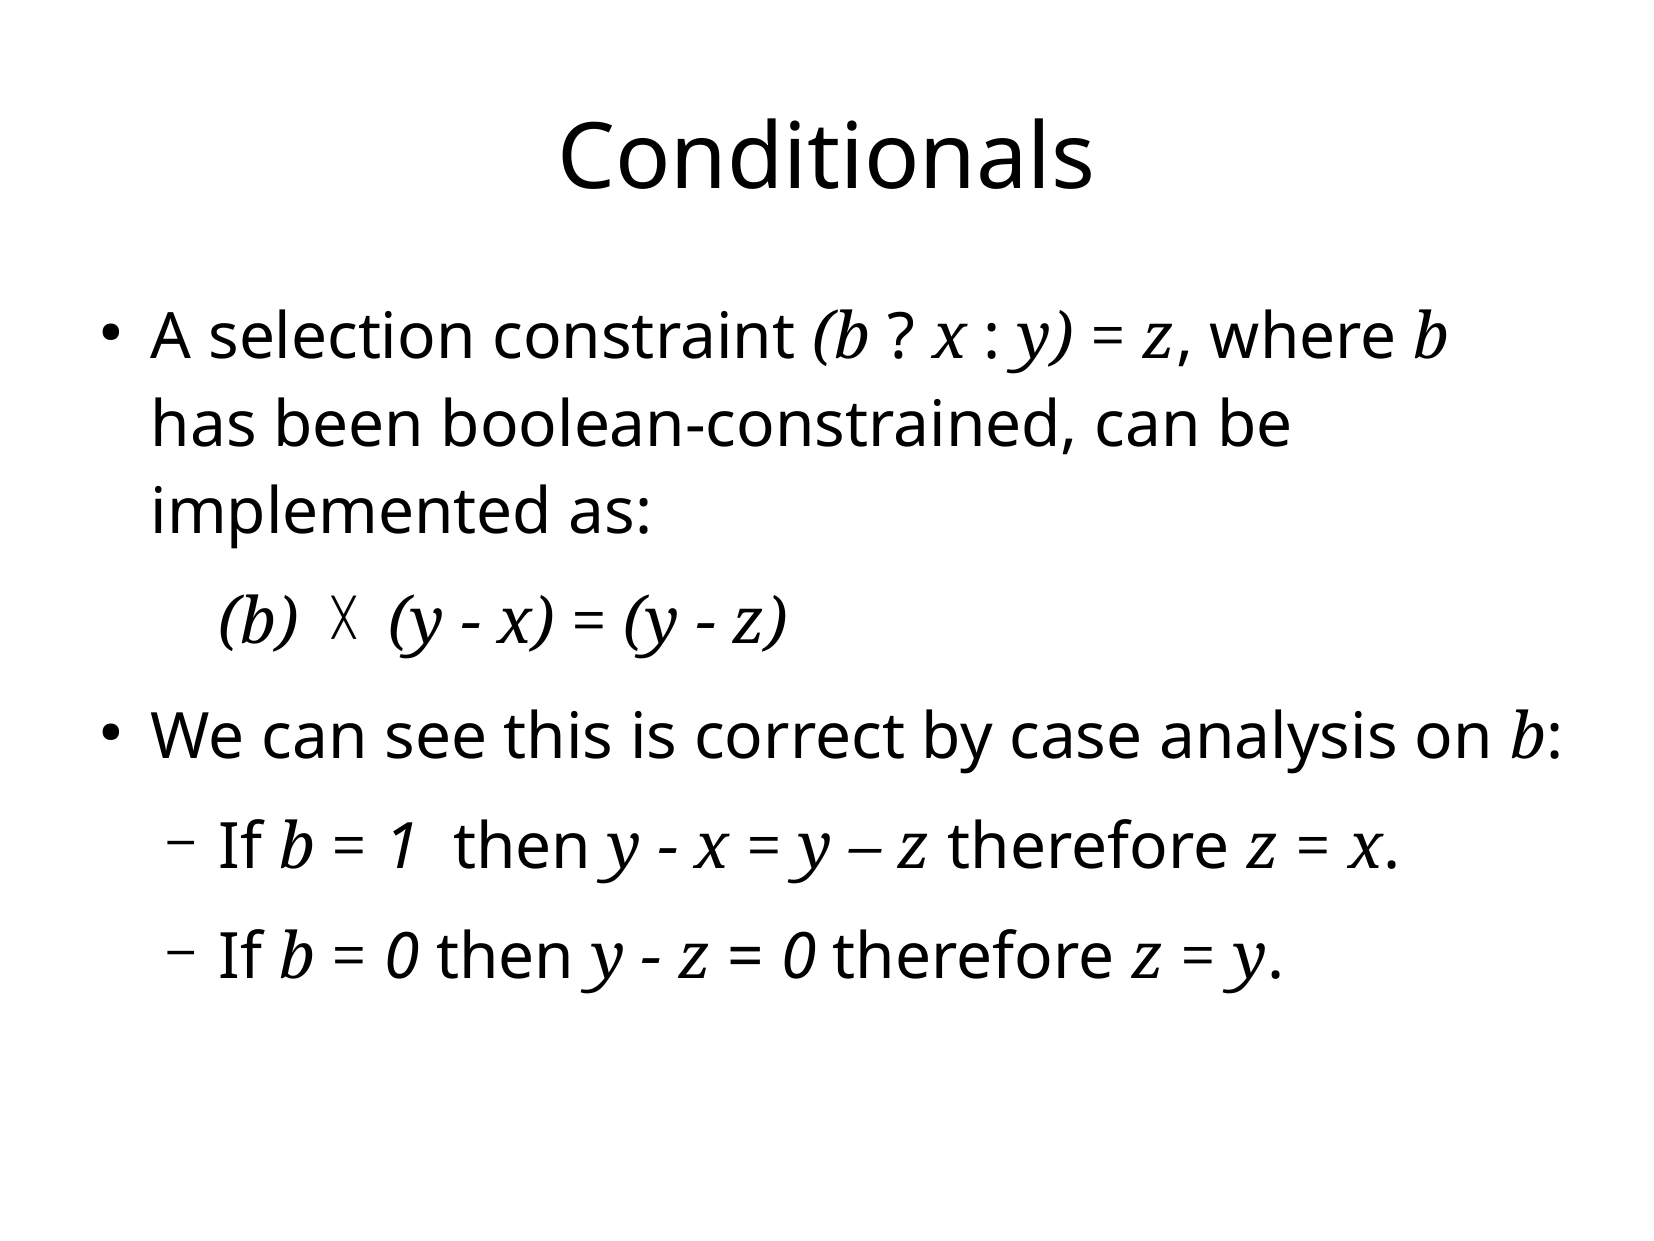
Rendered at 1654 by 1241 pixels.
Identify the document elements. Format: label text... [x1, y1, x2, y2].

list A selection constraint (b ? x : y) = z, where b has been boolean-constrained, can be implemented as: (b) ╳ (y - x) = (y - z) We can see this is correct by case analysis on b: If b = 1 then y - x = y – z therefore z = x. If b = 0 then y - z = 0 therefore z = y. [82, 290, 1571, 1010]
title Conditionals [82, 49, 1571, 257]
